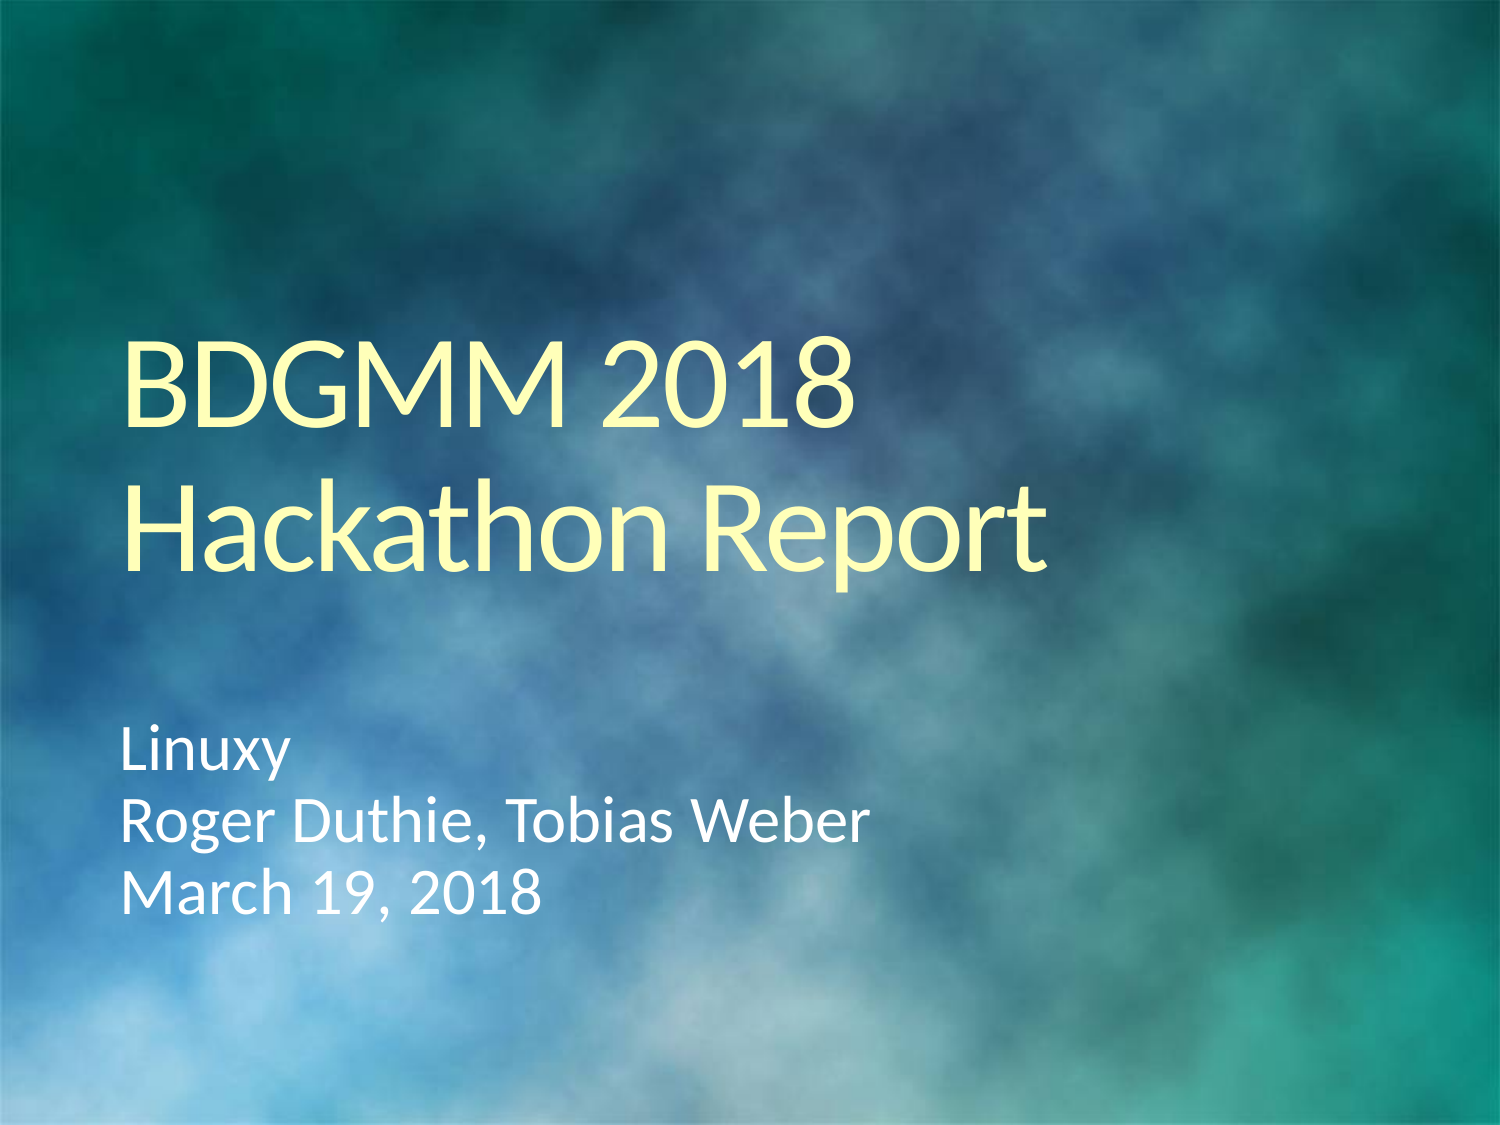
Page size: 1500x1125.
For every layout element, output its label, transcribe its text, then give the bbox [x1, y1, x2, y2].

picture [0, 0, 1500, 1125]
subtitle Linuxy Roger Duthie, Tobias Weber March 19, 2018 [119, 712, 1380, 950]
title BDGMM 2018 Hackathon Report [119, 312, 1380, 563]
